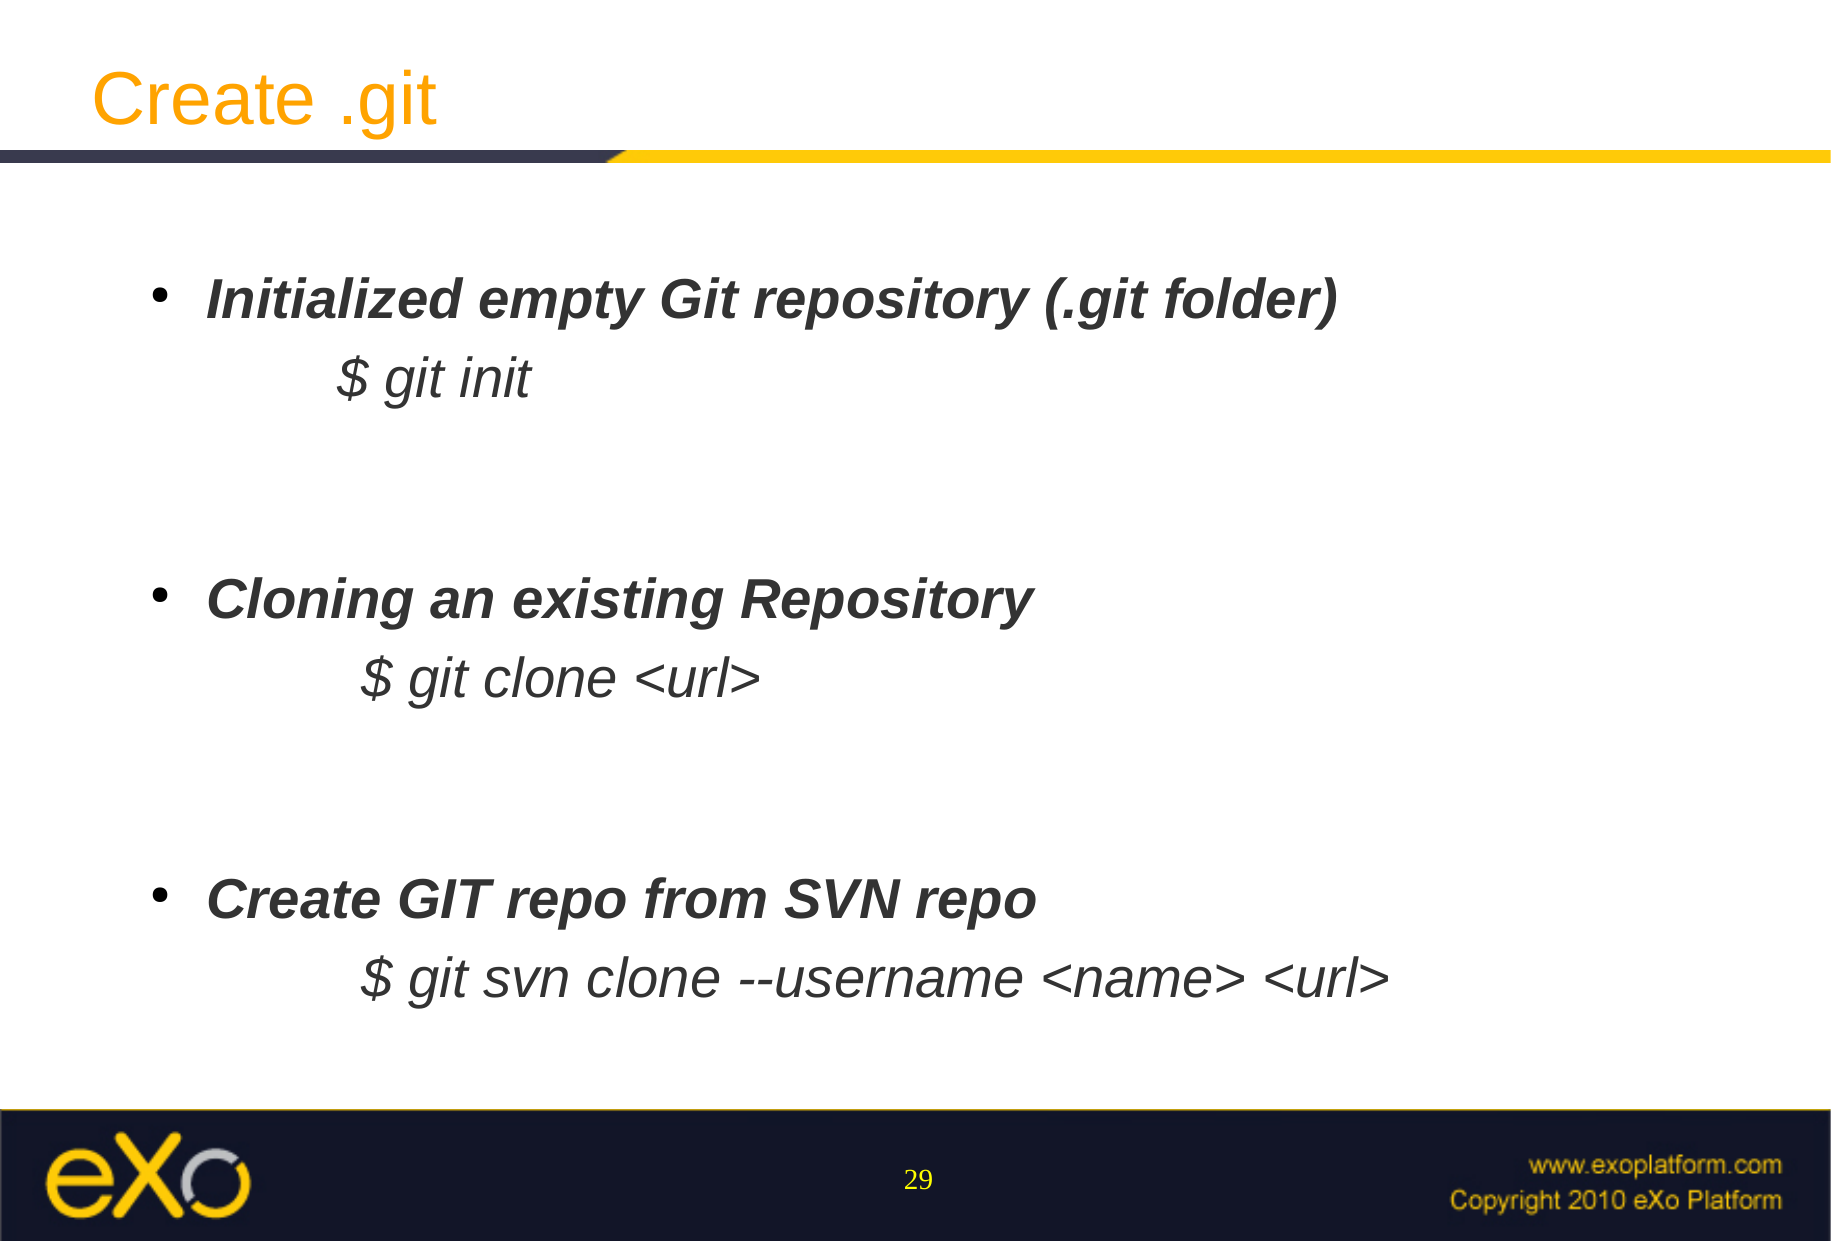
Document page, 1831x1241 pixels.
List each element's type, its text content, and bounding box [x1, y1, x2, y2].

picture [0, 150, 1831, 163]
text_box Create .git [91, 49, 1740, 151]
list Create GIT repo from SVN repo $ git svn clone --username <name> <url> [150, 862, 1747, 1051]
picture [0, 1109, 1831, 1241]
list Cloning an existing Repository $ git clone <url> [150, 562, 1747, 751]
list Initialized empty Git repository (.git folder) $ git init [150, 262, 1747, 488]
